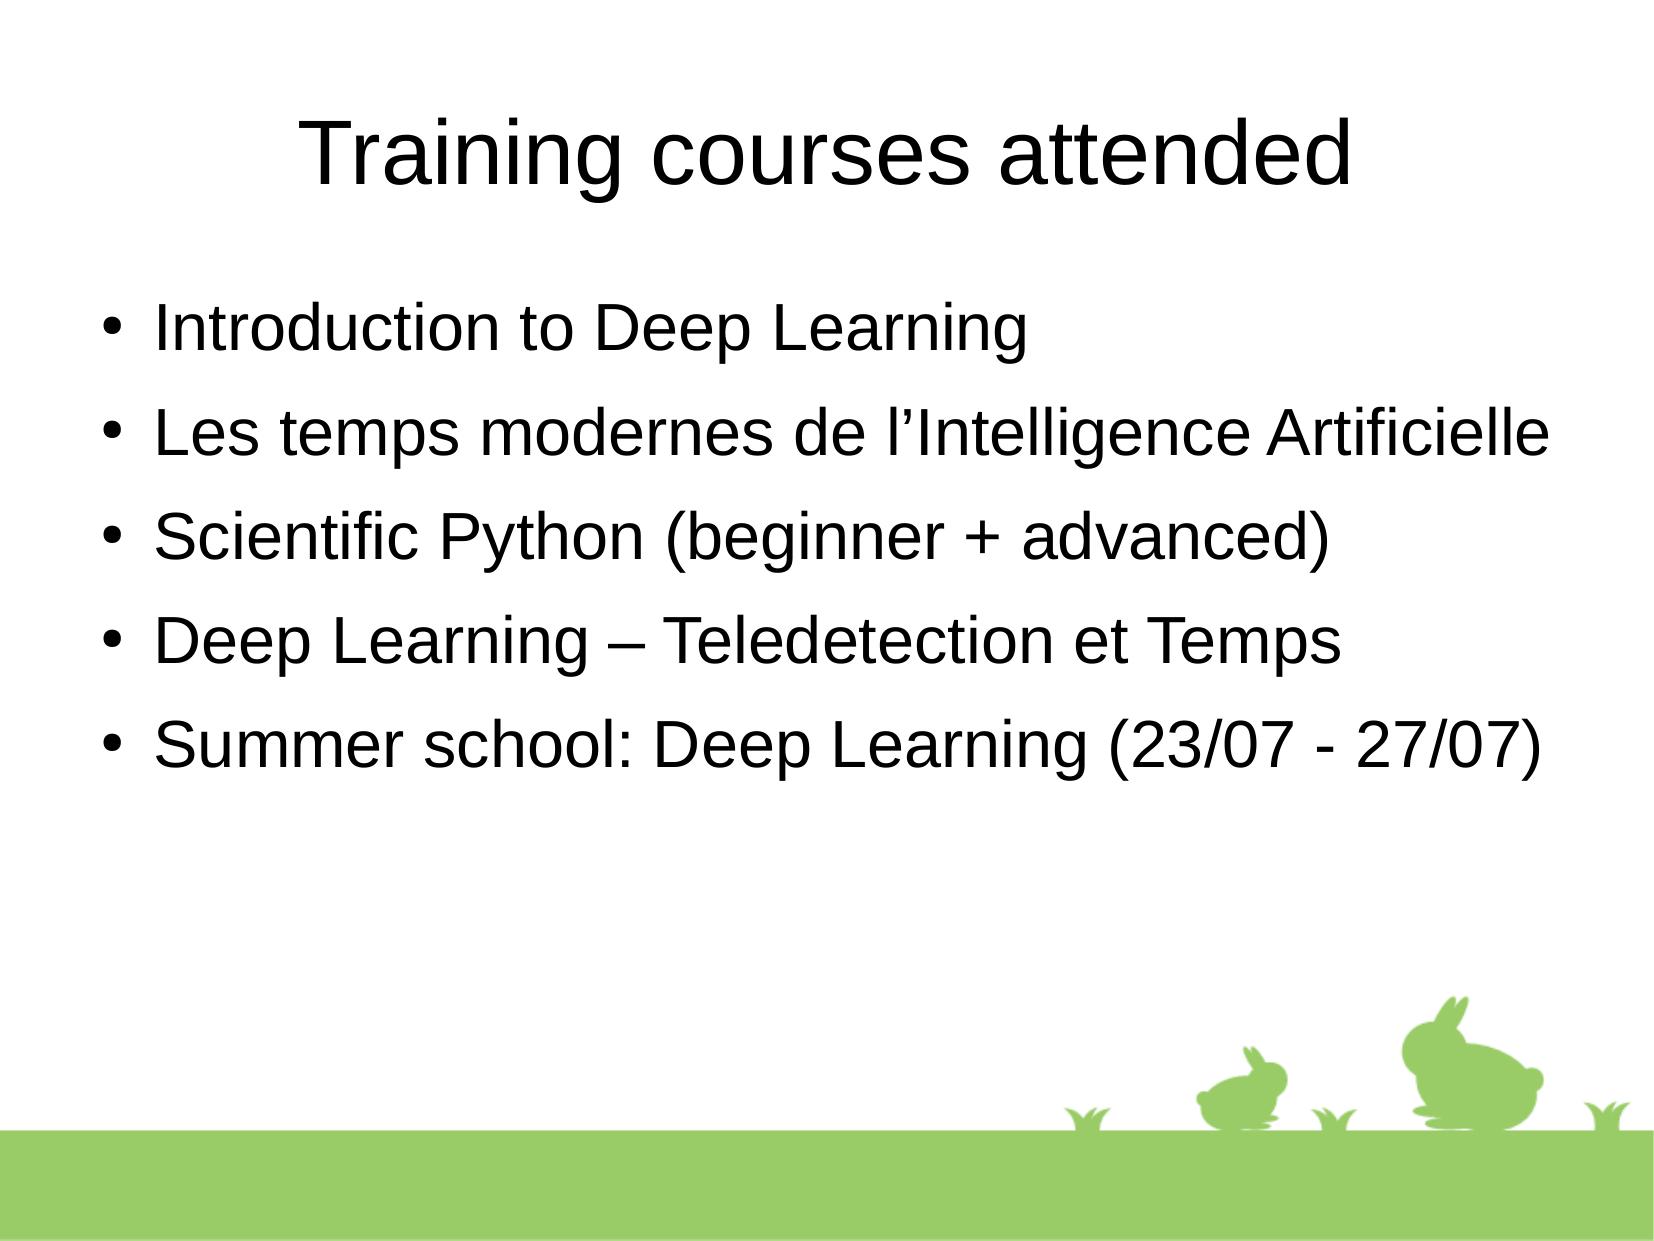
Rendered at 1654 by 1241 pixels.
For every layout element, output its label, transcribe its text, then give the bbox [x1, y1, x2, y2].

title Training courses attended [82, 49, 1571, 257]
list Introduction to Deep Learning Les temps modernes de l’Intelligence Artificielle Scientific Python (beginner + advanced) Deep Learning – Teledetection et Temps Summer school: Deep Learning (23/07 - 27/07) [82, 290, 1571, 1010]
picture [0, 0, 1654, 1241]
